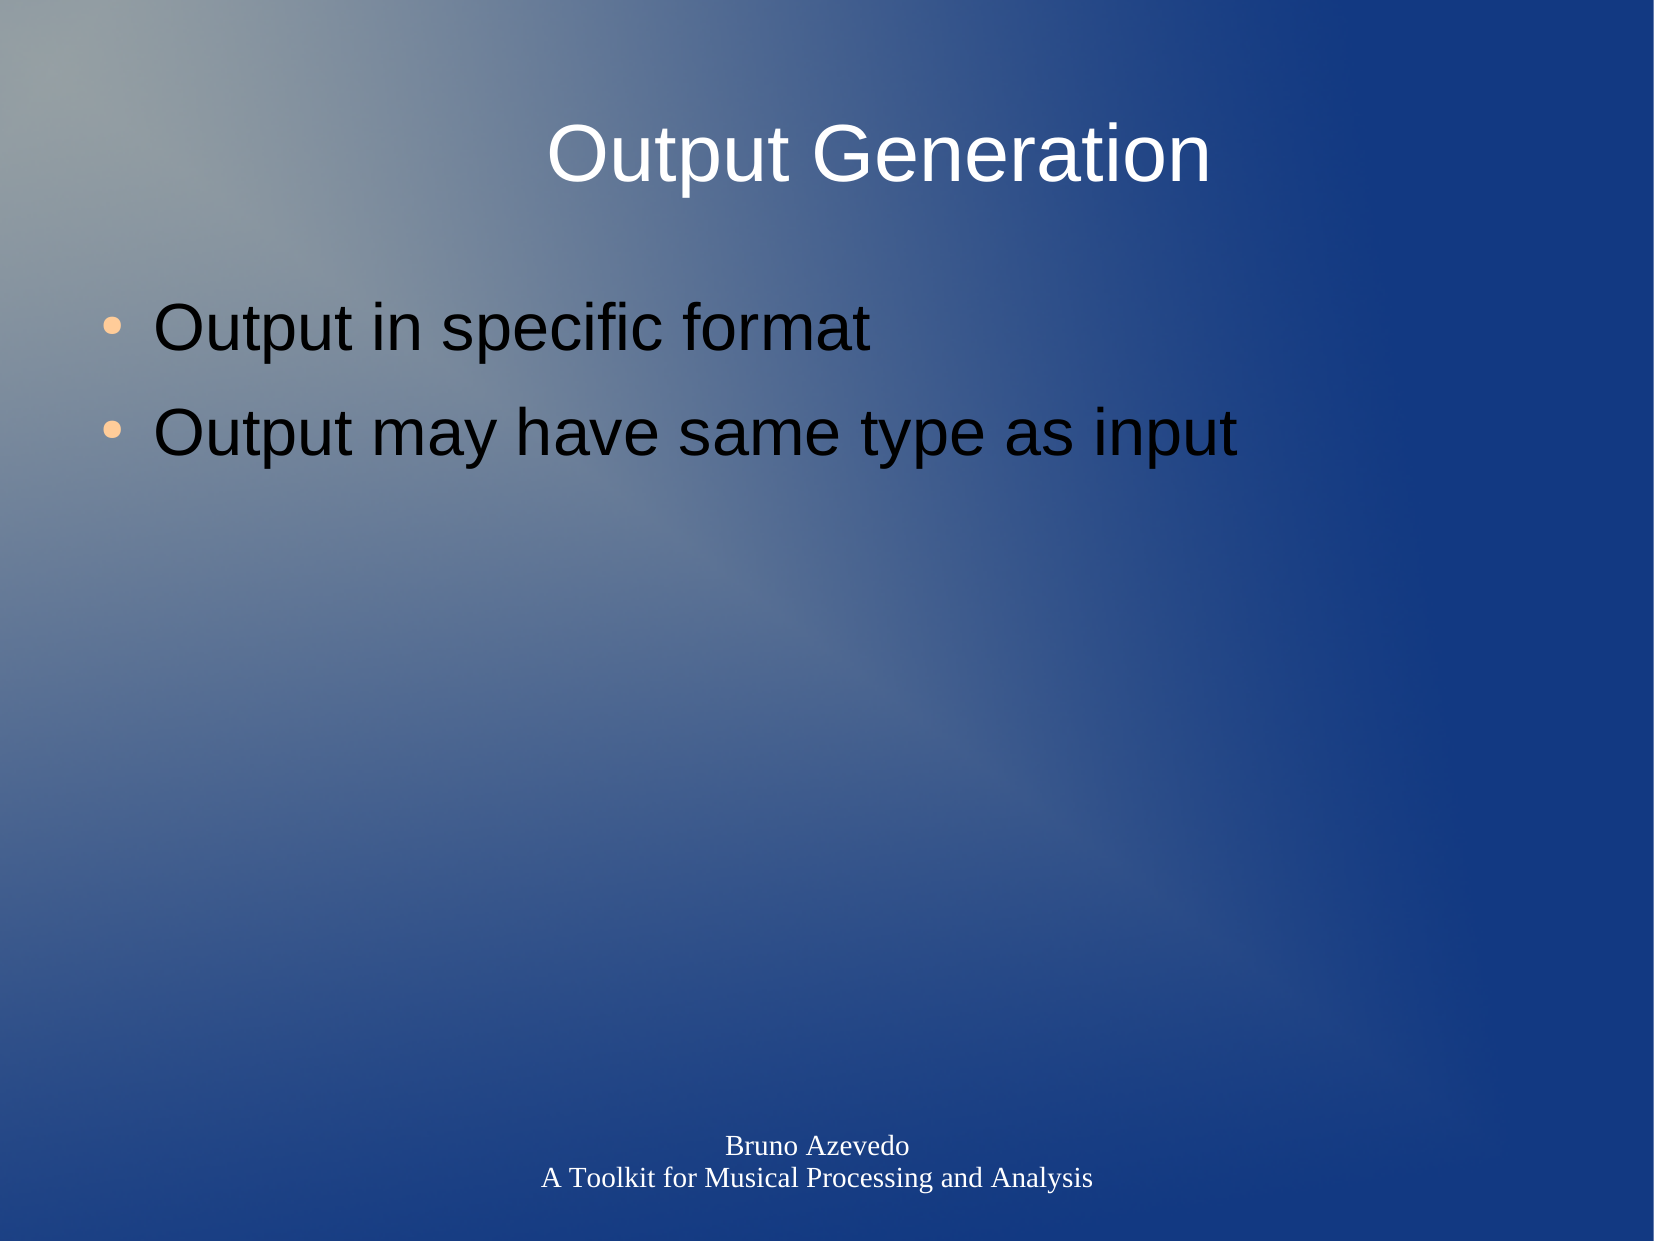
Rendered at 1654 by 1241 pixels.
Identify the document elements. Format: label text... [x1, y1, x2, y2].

title Output Generation [82, 49, 1571, 257]
list Output in specific format Output may have same type as input [82, 290, 1571, 1010]
picture [0, 0, 1654, 1241]
